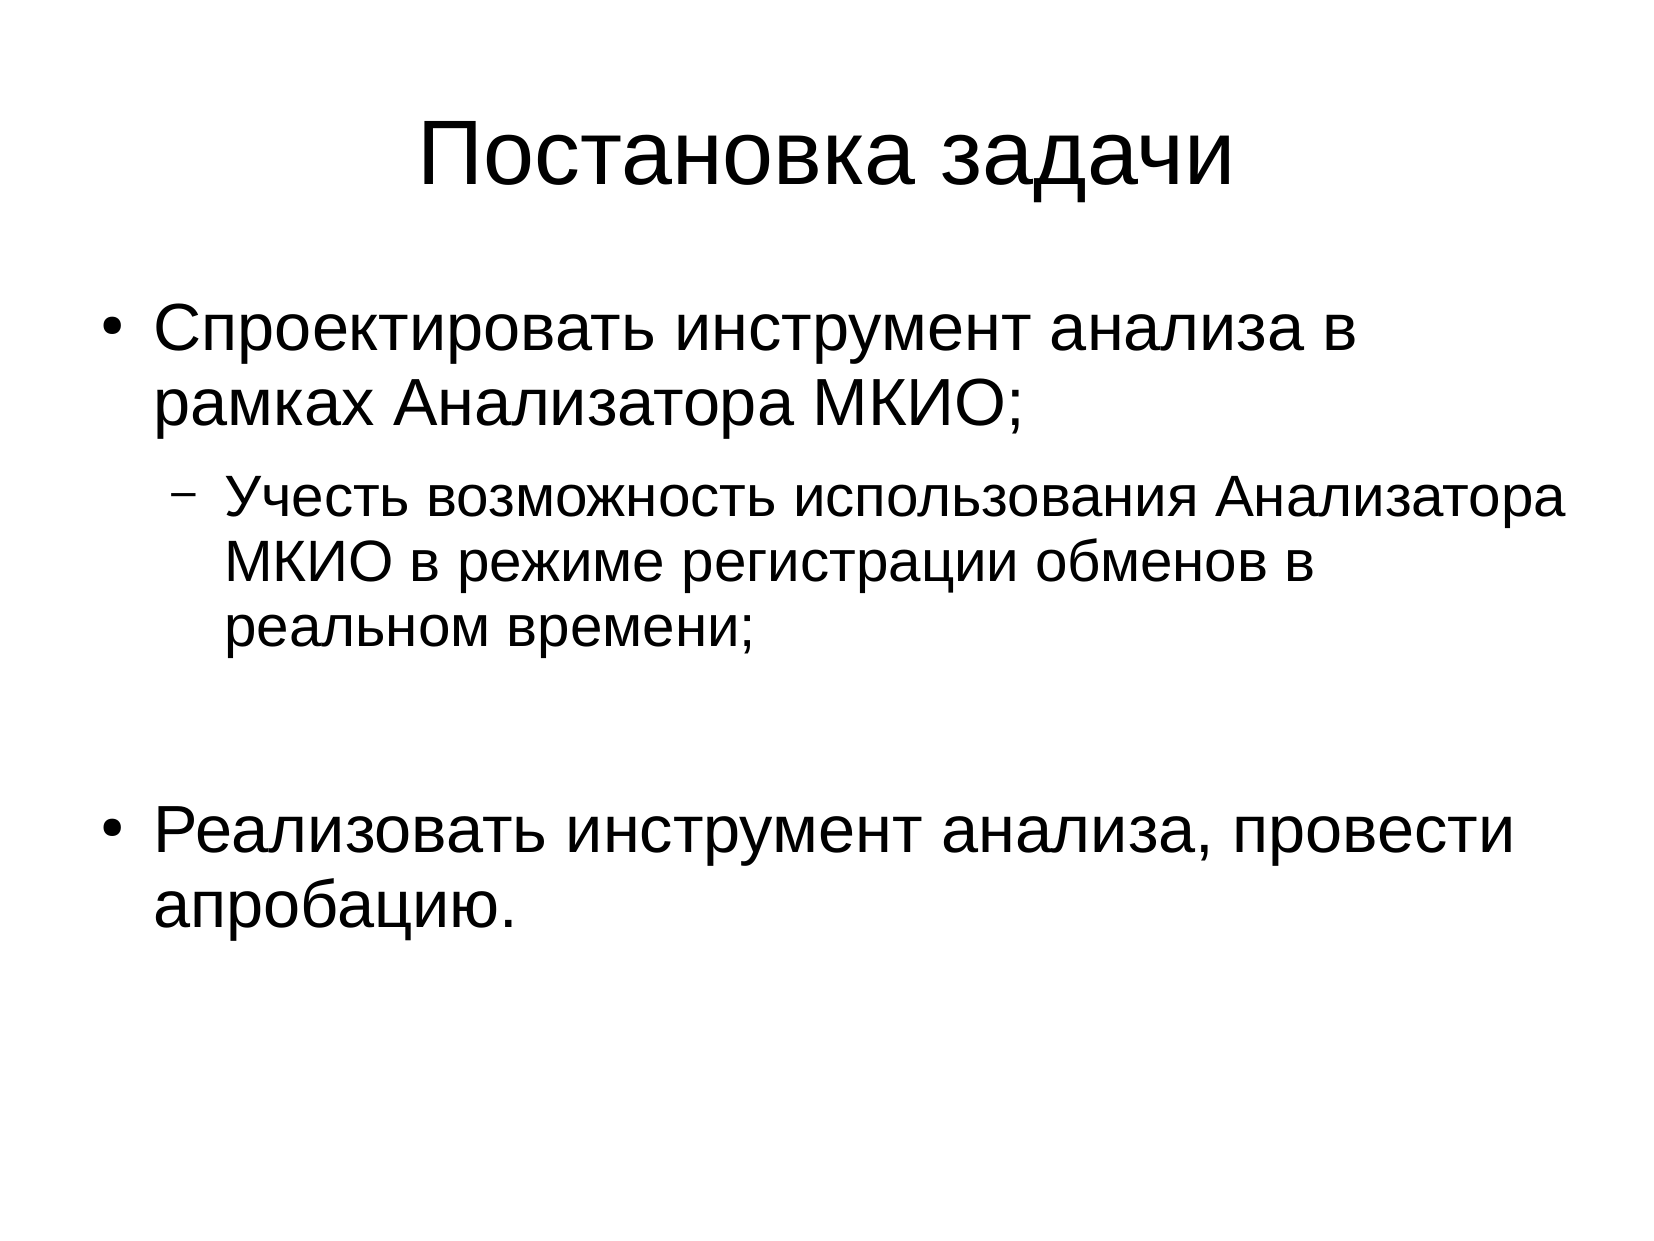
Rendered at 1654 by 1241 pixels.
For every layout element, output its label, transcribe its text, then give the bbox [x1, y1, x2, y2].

list Спроектировать инструмент анализа в рамках Анализатора МКИО; Учесть возможность использования Анализатора МКИО в режиме регистрации обменов в реальном времени; Реализовать инструмент анализа, провести апробацию. [82, 290, 1571, 1010]
title Постановка задачи [82, 49, 1571, 257]
